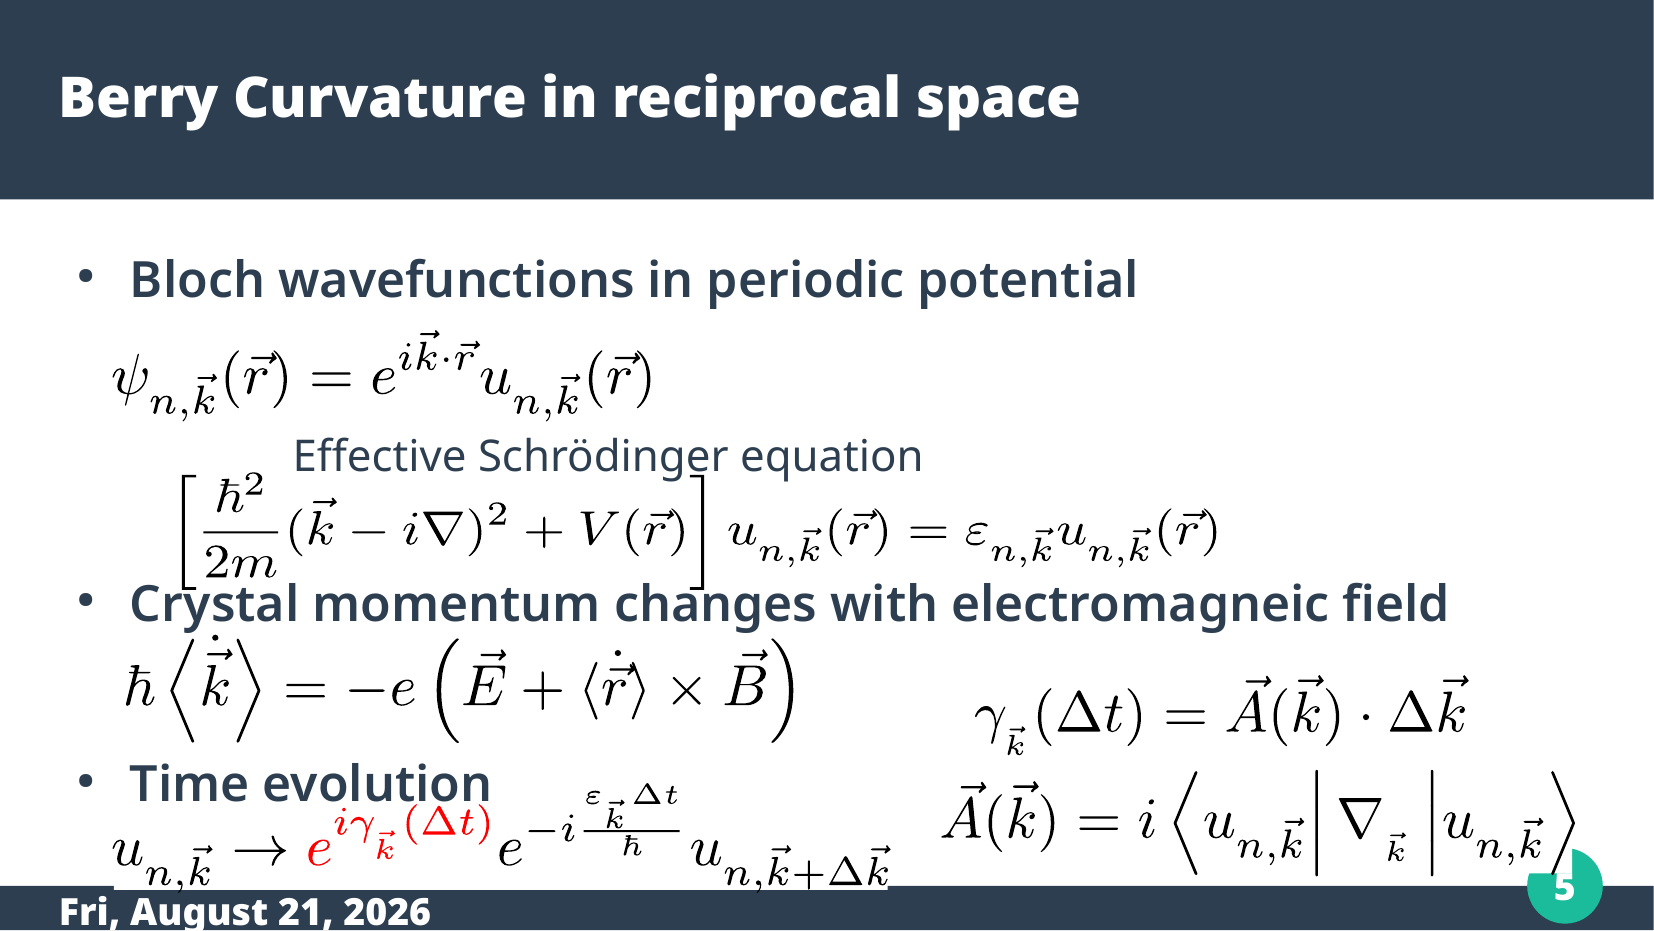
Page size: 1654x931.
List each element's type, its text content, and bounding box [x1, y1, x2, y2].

text_box [113, 864, 888, 893]
list Crystal momentum changes with electromagneic field Time evolution [59, 567, 1595, 864]
text_box [171, 540, 1216, 567]
list Bloch wavefunctions in periodic potential Effective Schrödinger equation [59, 243, 1595, 540]
text_box [125, 634, 794, 743]
title Berry Curvature in reciprocal space [59, 37, 1595, 155]
text_box [112, 330, 651, 422]
text_box [975, 675, 1469, 756]
text_box [941, 769, 1576, 877]
